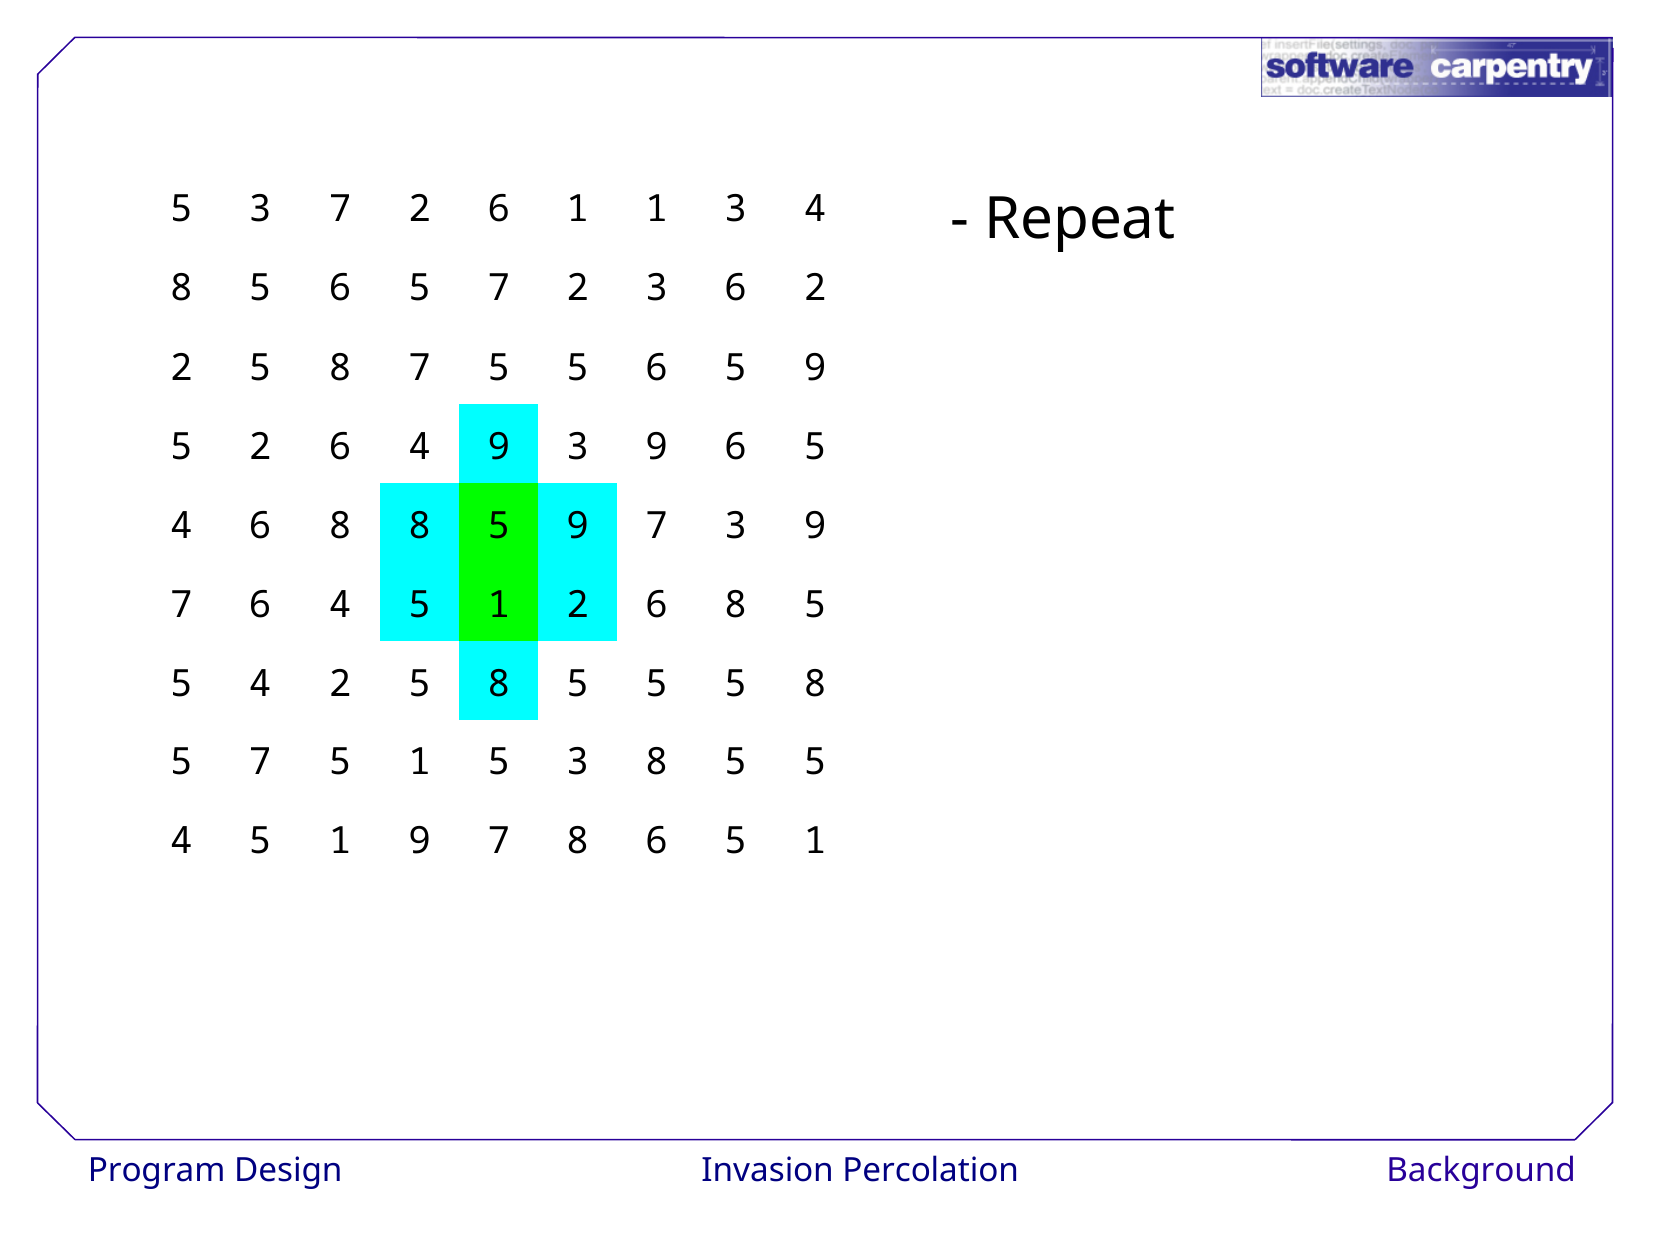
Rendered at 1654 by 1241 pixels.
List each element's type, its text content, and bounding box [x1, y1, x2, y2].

table_cell 3 [617, 245, 696, 326]
table_cell 9 [380, 799, 459, 878]
table_cell 2 [538, 562, 617, 641]
table_cell 3 [696, 483, 775, 562]
table_cell 4 [142, 483, 221, 562]
table_cell 5 [380, 641, 459, 720]
table_header 3 [221, 166, 300, 245]
table_cell 8 [300, 483, 380, 562]
text_box - Repeat [935, 138, 1191, 259]
table_cell 5 [696, 326, 775, 404]
table_cell 8 [300, 326, 380, 404]
table_cell 6 [221, 483, 300, 562]
table_cell 1 [300, 799, 380, 878]
table_cell 7 [459, 245, 538, 326]
table_cell 6 [300, 245, 380, 326]
table_header 2 [380, 166, 459, 245]
table_header 1 [617, 166, 696, 245]
table_cell 2 [221, 404, 300, 483]
table_cell 7 [221, 720, 300, 799]
table_cell 4 [300, 562, 380, 641]
table_cell 7 [617, 483, 696, 562]
table_cell 8 [696, 562, 775, 641]
table_cell 5 [538, 326, 617, 404]
table_cell 1 [775, 799, 855, 878]
table_cell 5 [617, 641, 696, 720]
table_cell 8 [380, 483, 459, 562]
table_cell 5 [775, 720, 855, 799]
table_cell 5 [538, 641, 617, 720]
table_cell 6 [221, 562, 300, 641]
table_cell 5 [459, 326, 538, 404]
table_header 5 [142, 166, 221, 245]
table_cell 5 [380, 562, 459, 641]
table_cell 2 [142, 326, 221, 404]
table_cell 4 [142, 799, 221, 878]
table_cell 2 [300, 641, 380, 720]
table_cell 1 [459, 562, 538, 641]
table_cell 5 [775, 562, 855, 641]
table_cell 2 [538, 245, 617, 326]
table_cell 5 [380, 245, 459, 326]
table_cell 5 [221, 326, 300, 404]
table_header 3 [696, 166, 775, 245]
table_cell 5 [696, 720, 775, 799]
table_header 6 [459, 166, 538, 245]
table_cell 1 [380, 720, 459, 799]
table_cell 6 [300, 404, 380, 483]
table_cell 2 [775, 245, 855, 326]
table_cell 5 [142, 641, 221, 720]
table_cell 3 [538, 720, 617, 799]
table_cell 5 [300, 720, 380, 799]
table_cell 4 [221, 641, 300, 720]
table_cell 8 [459, 641, 538, 720]
table_cell 6 [617, 799, 696, 878]
table_header 7 [300, 166, 380, 245]
table_cell 8 [142, 245, 221, 326]
table_cell 4 [380, 404, 459, 483]
table_cell 5 [142, 720, 221, 799]
picture [1261, 39, 1613, 97]
table_cell 7 [142, 562, 221, 641]
table_header 1 [538, 166, 617, 245]
table_cell 9 [775, 326, 855, 404]
table_cell 5 [775, 404, 855, 483]
table_header 4 [775, 166, 855, 245]
table_cell 5 [459, 720, 538, 799]
table_cell 9 [538, 483, 617, 562]
table_cell 9 [459, 404, 538, 483]
table_cell 6 [696, 245, 775, 326]
table_cell 6 [696, 404, 775, 483]
table_cell 7 [459, 799, 538, 878]
table_cell 5 [696, 799, 775, 878]
table_cell 5 [142, 404, 221, 483]
table_cell 9 [617, 404, 696, 483]
table_cell 6 [617, 326, 696, 404]
table_cell 5 [696, 641, 775, 720]
table_cell 3 [538, 404, 617, 483]
table_cell 5 [221, 245, 300, 326]
table_cell 8 [775, 641, 855, 720]
table_cell 5 [221, 799, 300, 878]
table_cell 7 [380, 326, 459, 404]
table_cell 5 [459, 483, 538, 562]
table_cell 9 [775, 483, 855, 562]
table_cell 8 [538, 799, 617, 878]
table_cell 6 [617, 562, 696, 641]
table_cell 8 [617, 720, 696, 799]
